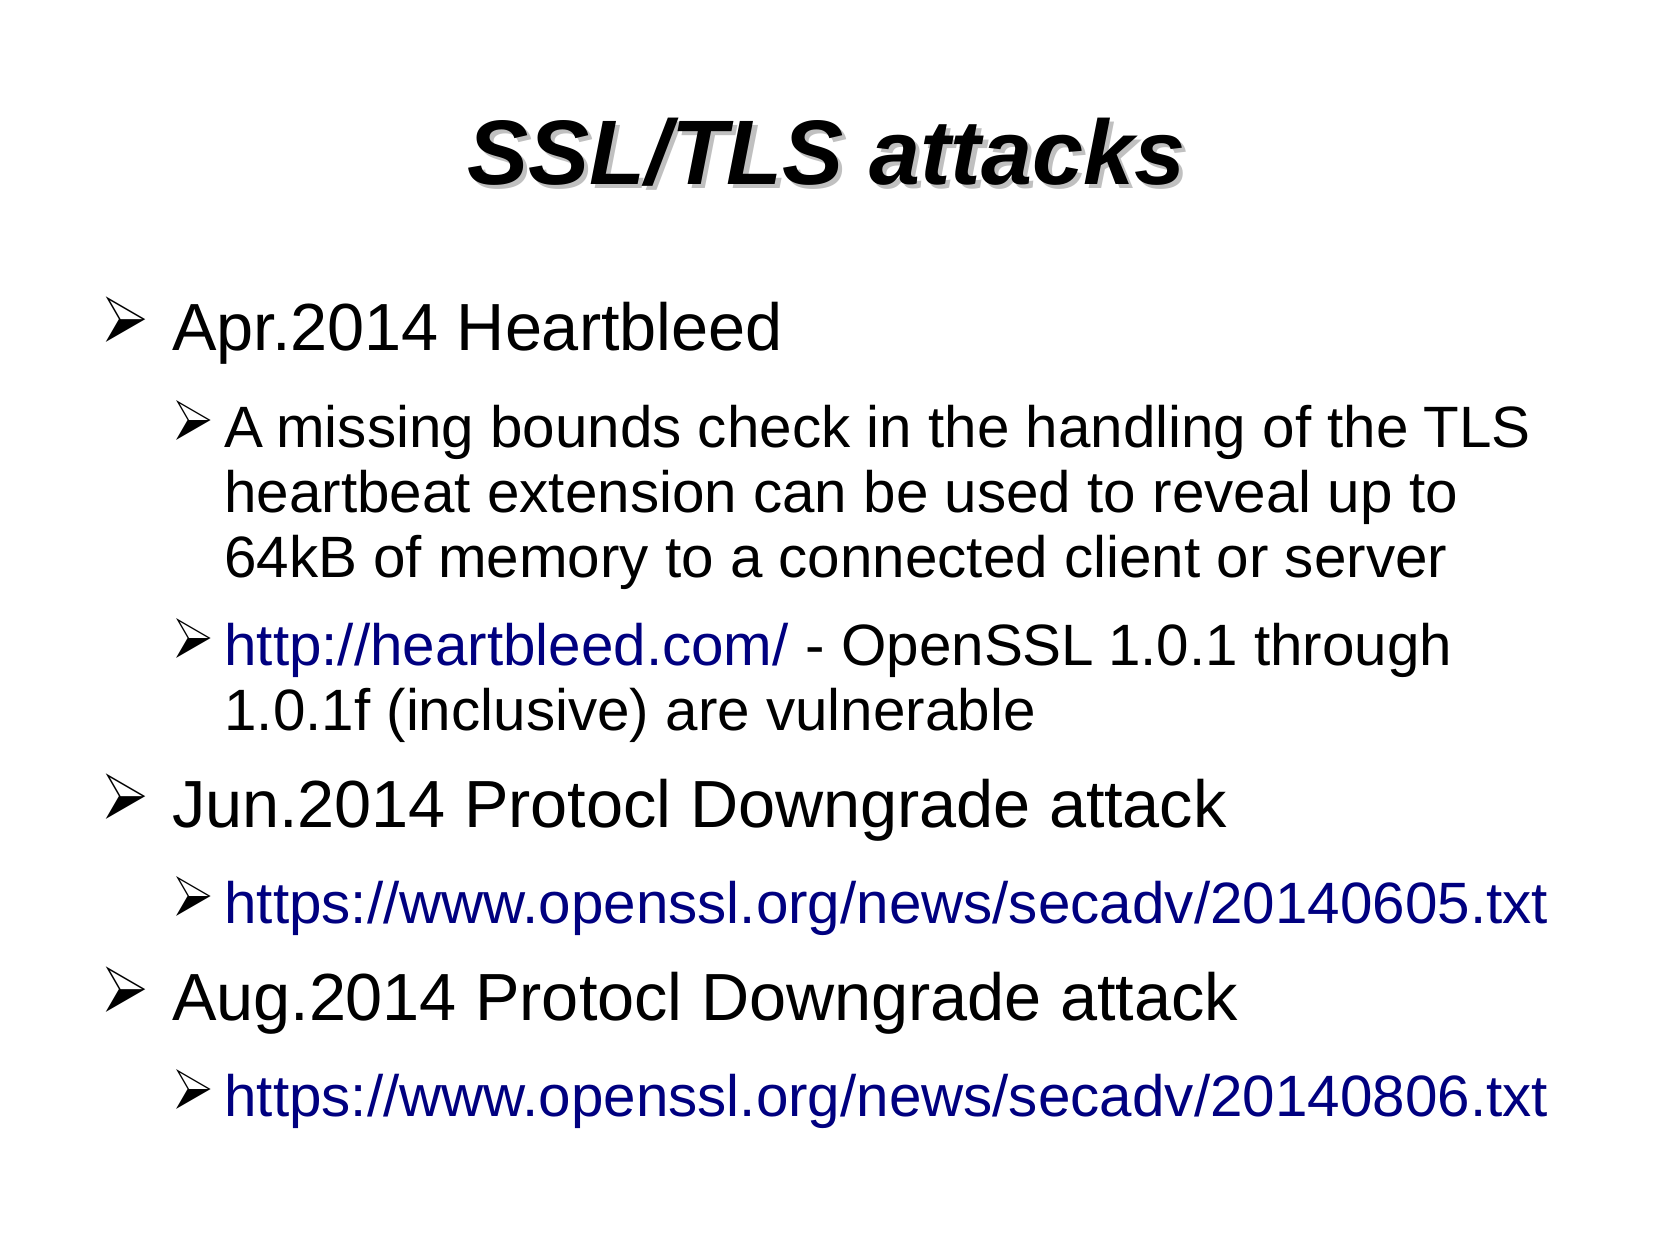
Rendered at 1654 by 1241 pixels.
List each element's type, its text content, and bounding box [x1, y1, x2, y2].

title SSL/TLS attacks [82, 49, 1571, 257]
list Apr.2014 Heartbleed A missing bounds check in the handling of the TLS heartbeat extension can be used to reveal up to 64kB of memory to a connected client or server http://heartbleed.com/ - OpenSSL 1.0.1 through 1.0.1f (inclusive) are vulnerable Jun.2014 Protocl Downgrade attack https://www.openssl.org/news/secadv/20140605.txt Aug.2014 Protocl Downgrade attack https://www.openssl.org/news/secadv/20140806.txt [82, 290, 1571, 1211]
